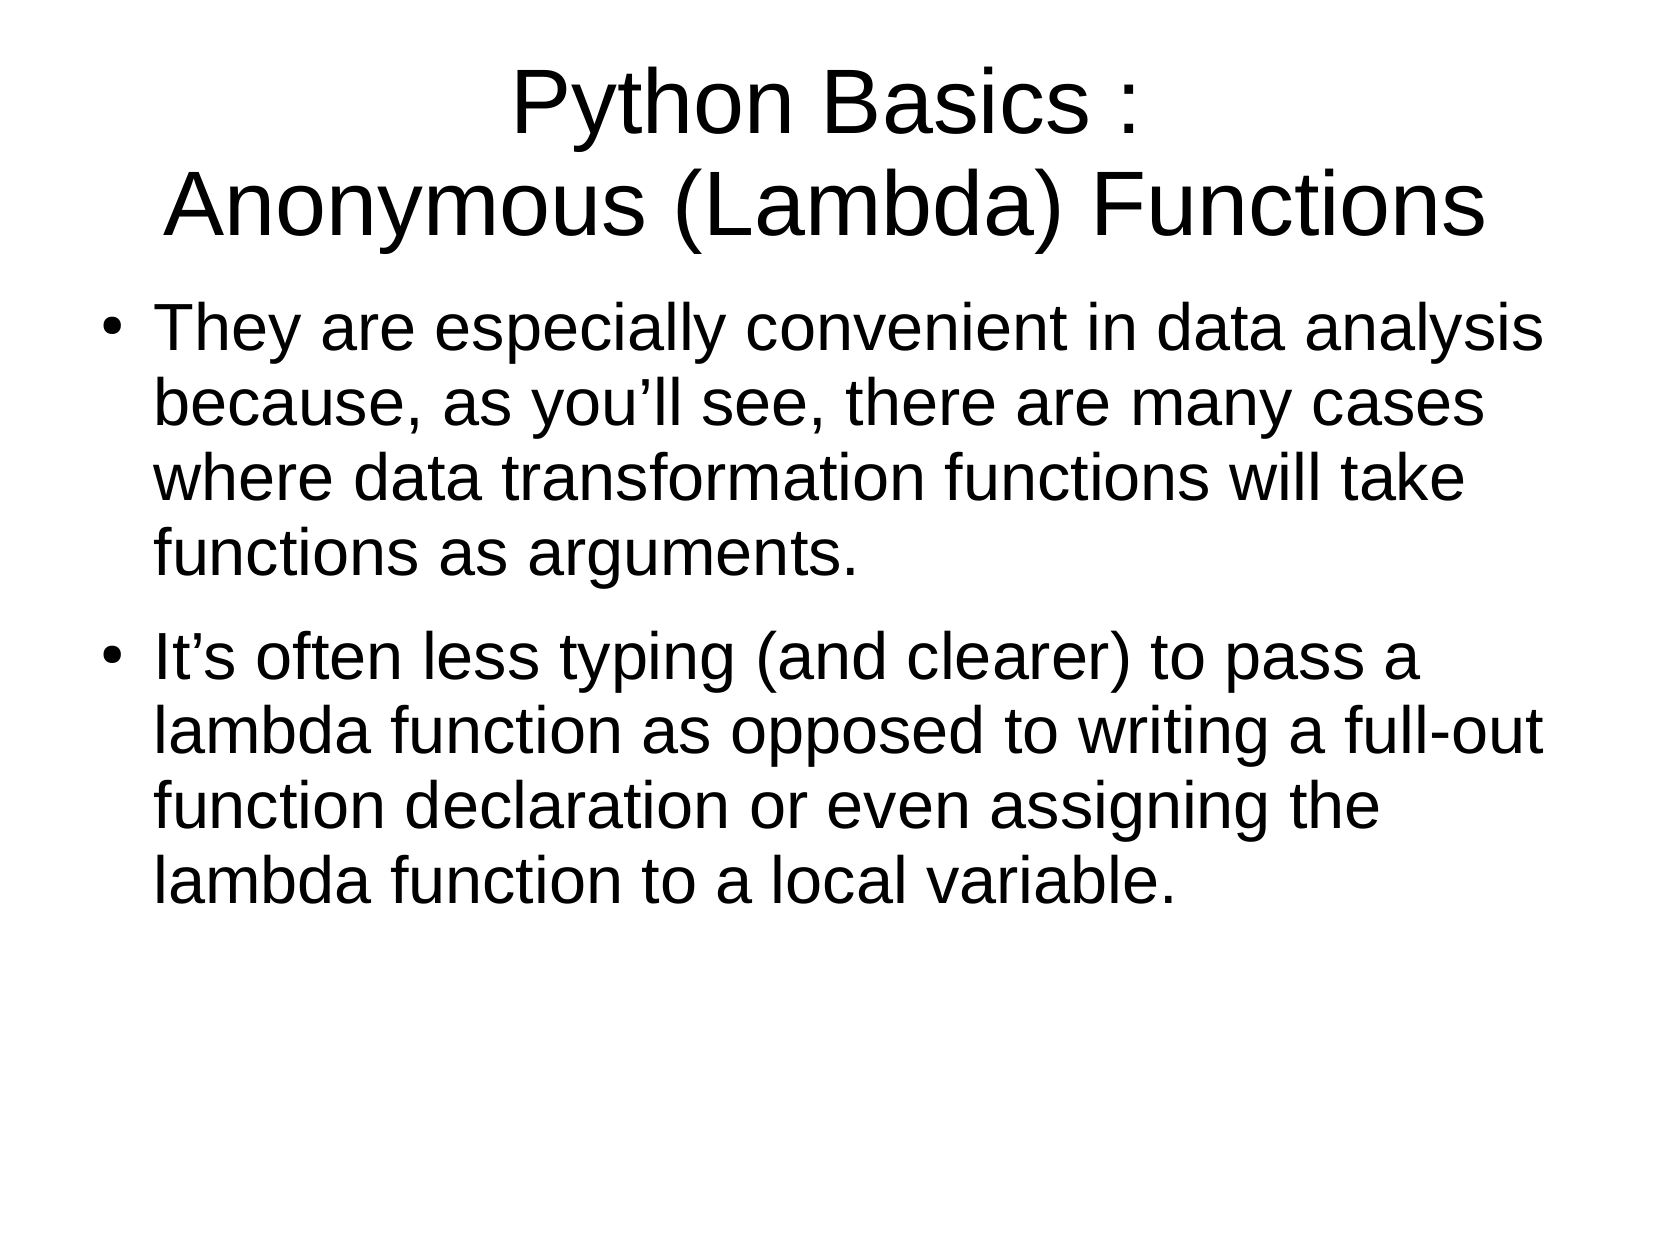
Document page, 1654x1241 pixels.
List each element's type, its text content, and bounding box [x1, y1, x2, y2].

list They are especially convenient in data analysis because, as you’ll see, there are many cases where data transformation functions will take functions as arguments. It’s often less typing (and clearer) to pass a lambda function as opposed to writing a full-out function declaration or even assigning the lambda function to a local variable. [82, 290, 1571, 1010]
title Python Basics : Anonymous (Lambda) Functions [82, 49, 1571, 257]
